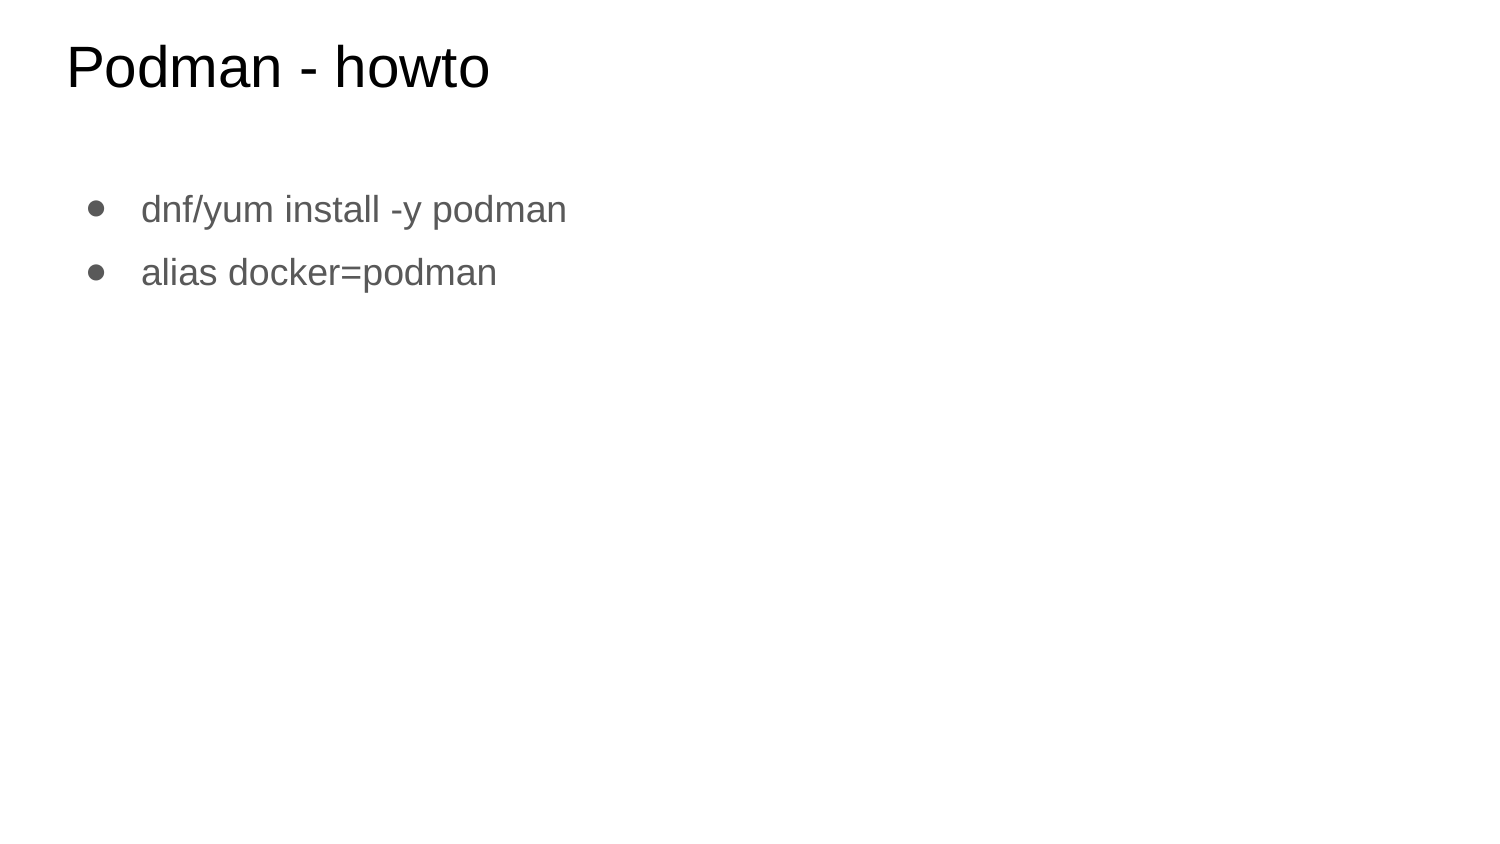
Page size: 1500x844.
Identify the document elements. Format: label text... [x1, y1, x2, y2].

list dnf/yum install -y podman alias docker=podman [51, 162, 1449, 724]
title Podman - howto [51, 13, 1449, 108]
